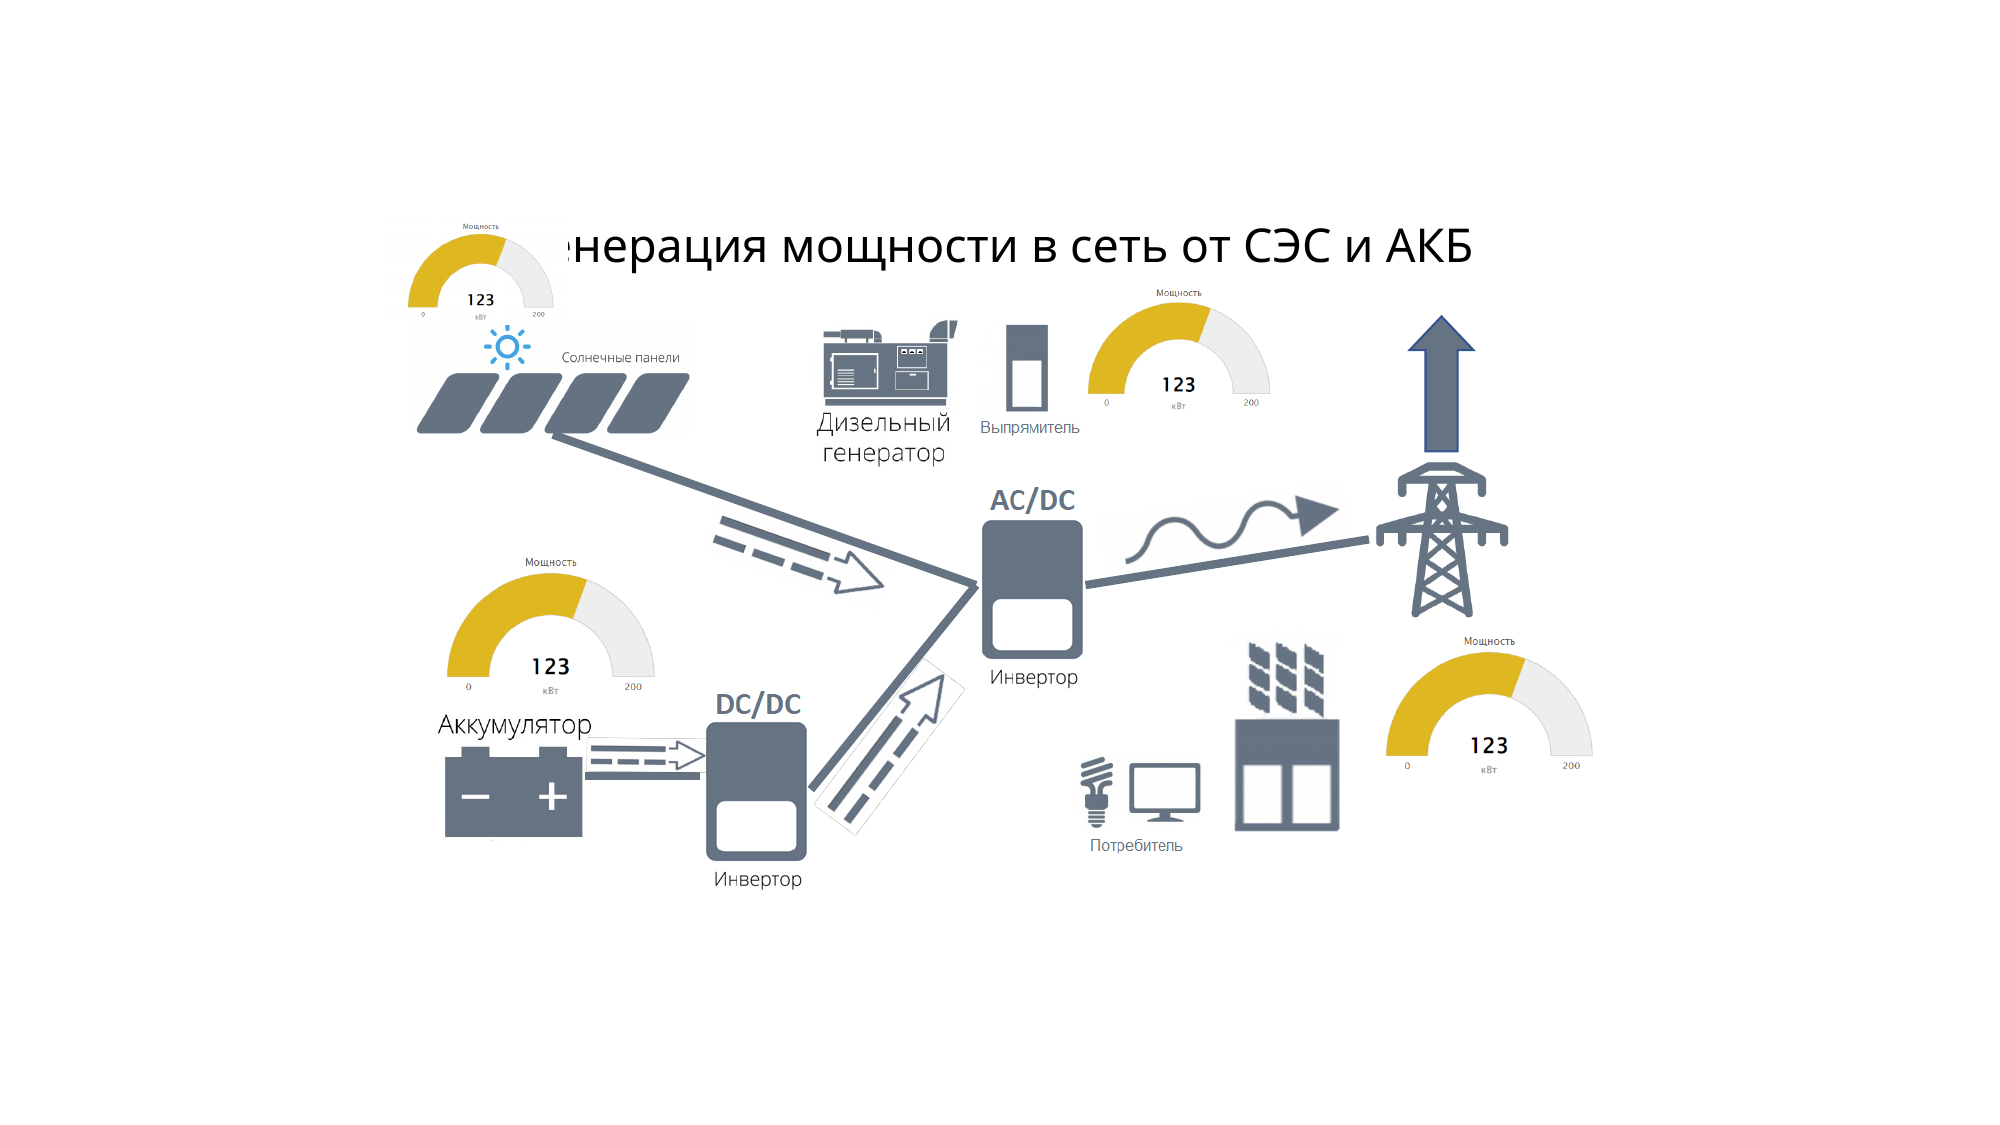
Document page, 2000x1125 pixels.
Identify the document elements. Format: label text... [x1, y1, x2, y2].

picture [1077, 622, 1613, 866]
title Генерация мощности в сеть от СЭС и АКБ [568, 214, 1621, 271]
picture [976, 481, 1086, 689]
picture [415, 639, 971, 890]
picture [403, 543, 675, 702]
picture [979, 276, 1288, 436]
picture [703, 502, 894, 612]
text_box [1409, 316, 1474, 452]
picture [1097, 479, 1351, 577]
picture [1369, 460, 1514, 618]
picture [377, 213, 692, 435]
picture [810, 315, 964, 470]
